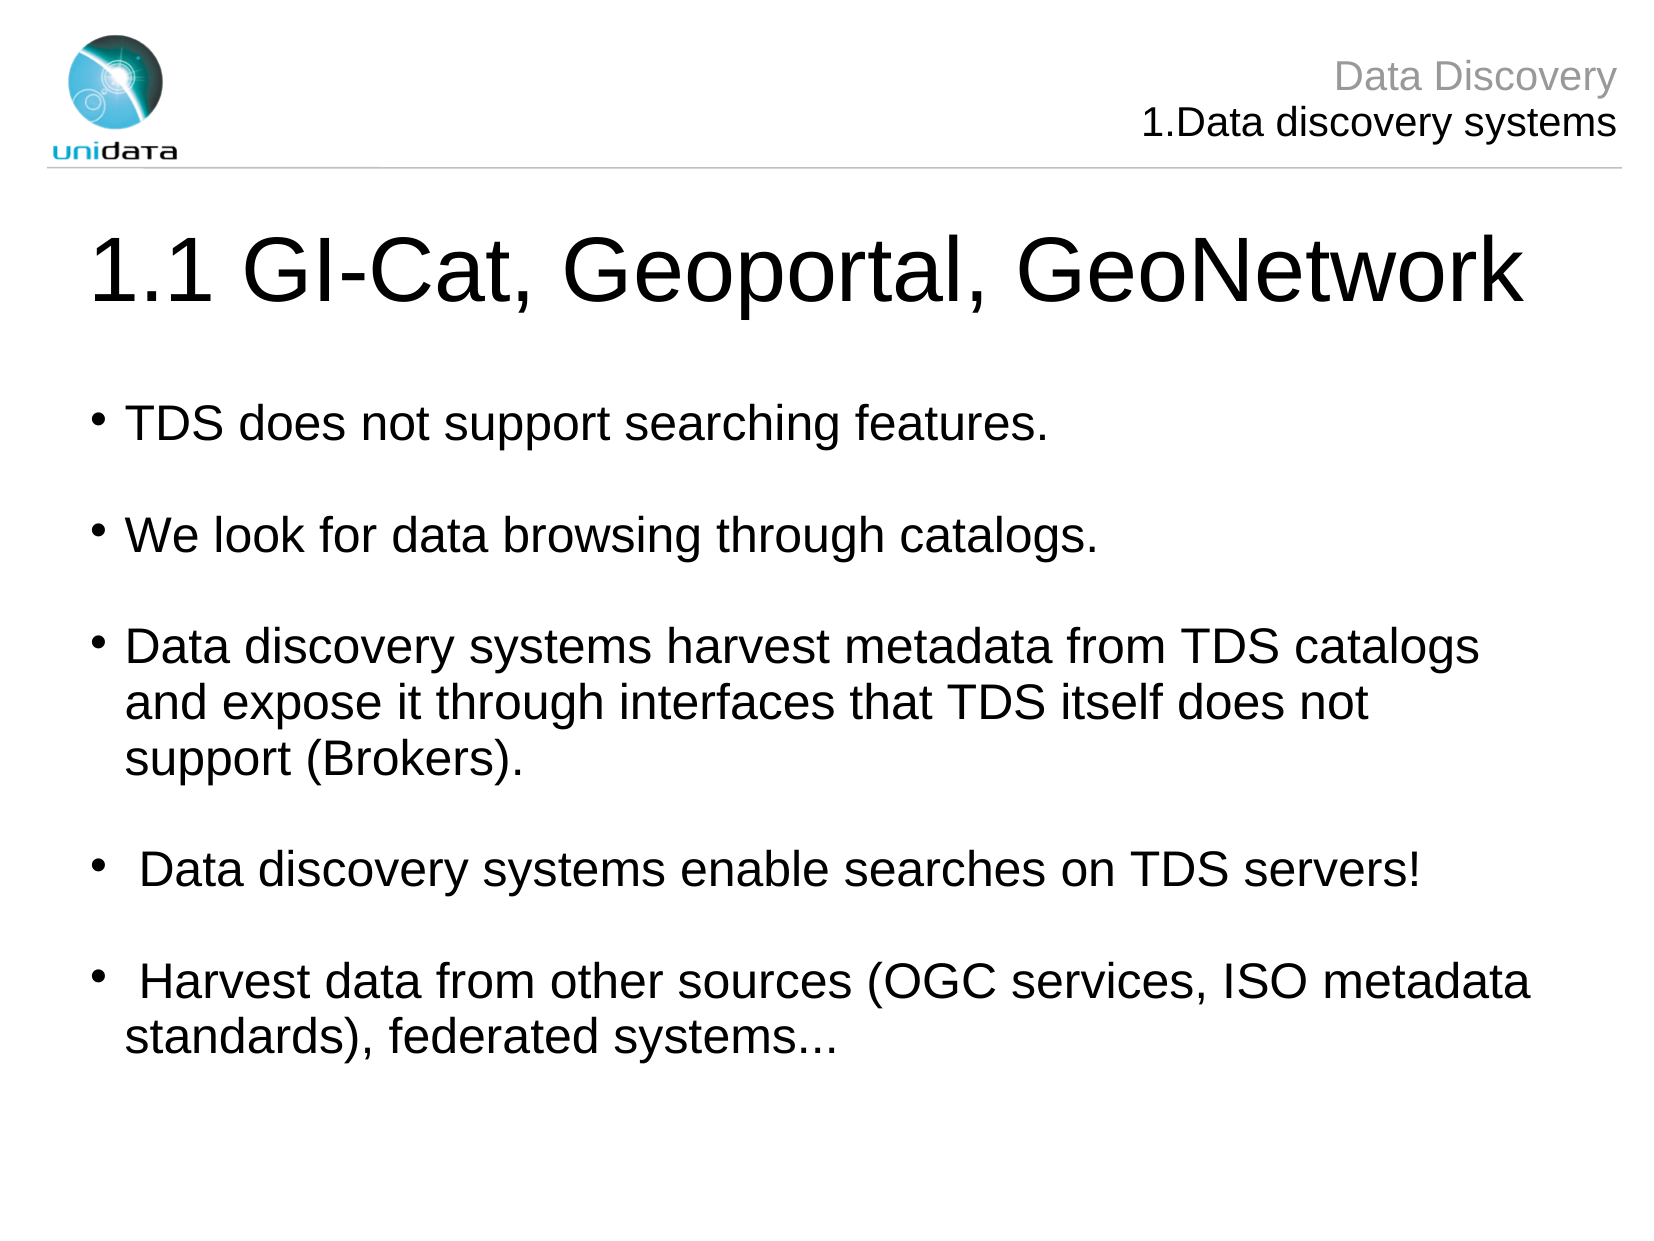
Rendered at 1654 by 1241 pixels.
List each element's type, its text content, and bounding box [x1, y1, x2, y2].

picture [41, 23, 188, 174]
text_box 1.1 GI-Cat, Geoportal, GeoNetwork [88, 167, 1577, 375]
text_box Data Discovery 1.Data discovery systems [980, 41, 1618, 158]
text_box TDS does not support searching features. We look for data browsing through catalogs. Data discovery systems harvest metadata from TDS catalogs and expose it through interfaces that TDS itself does not support (Brokers). Data discovery systems enable searches on TDS servers! Harvest data from other sources (OGC services, ISO metadata standards), federated systems... [75, 325, 1560, 1151]
